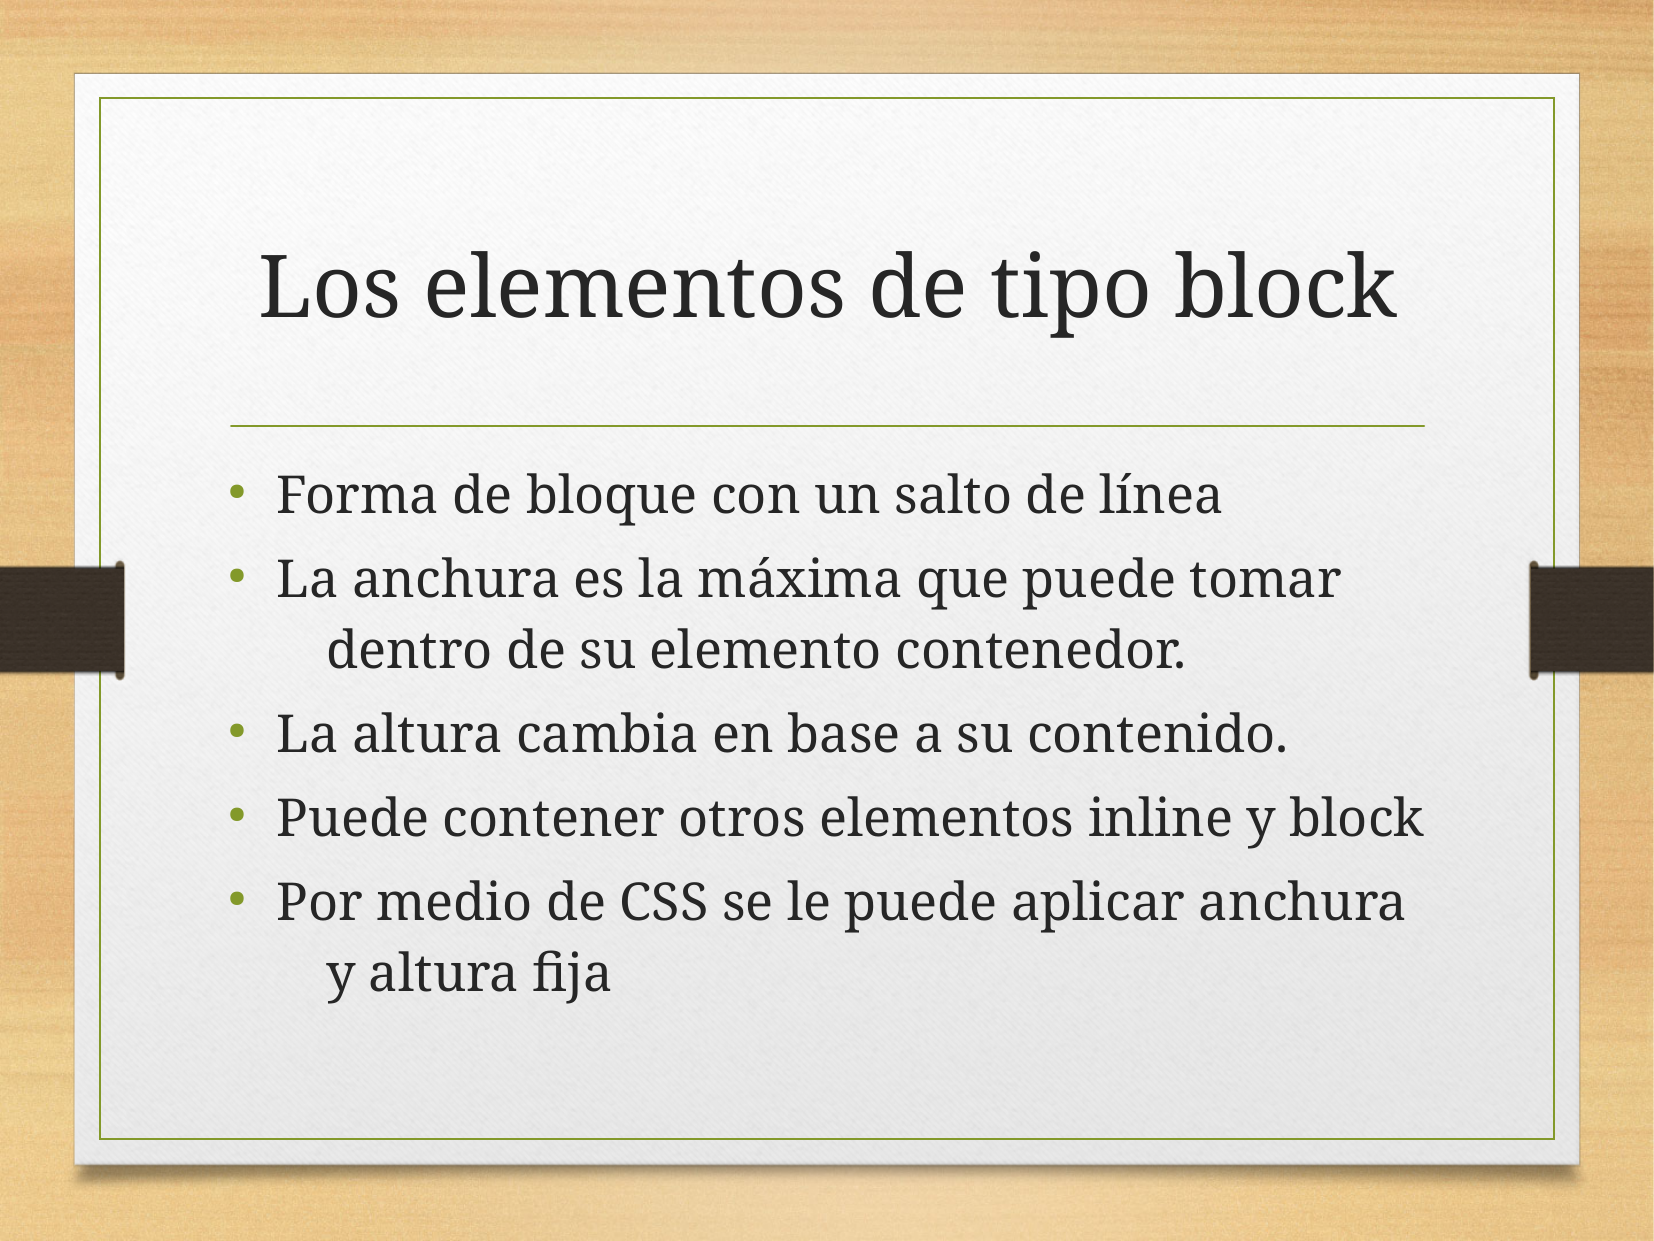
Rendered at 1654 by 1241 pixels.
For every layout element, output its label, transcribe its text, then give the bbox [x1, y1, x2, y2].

title Los elementos de tipo block [212, 165, 1443, 402]
list Forma de bloque con un salto de línea La anchura es la máxima que puede tomar dentro de su elemento contenedor. La altura cambia en base a su contenido. Puede contener otros elementos inline y block Por medio de CSS se le puede aplicar anchura y altura fija [212, 450, 1443, 1074]
